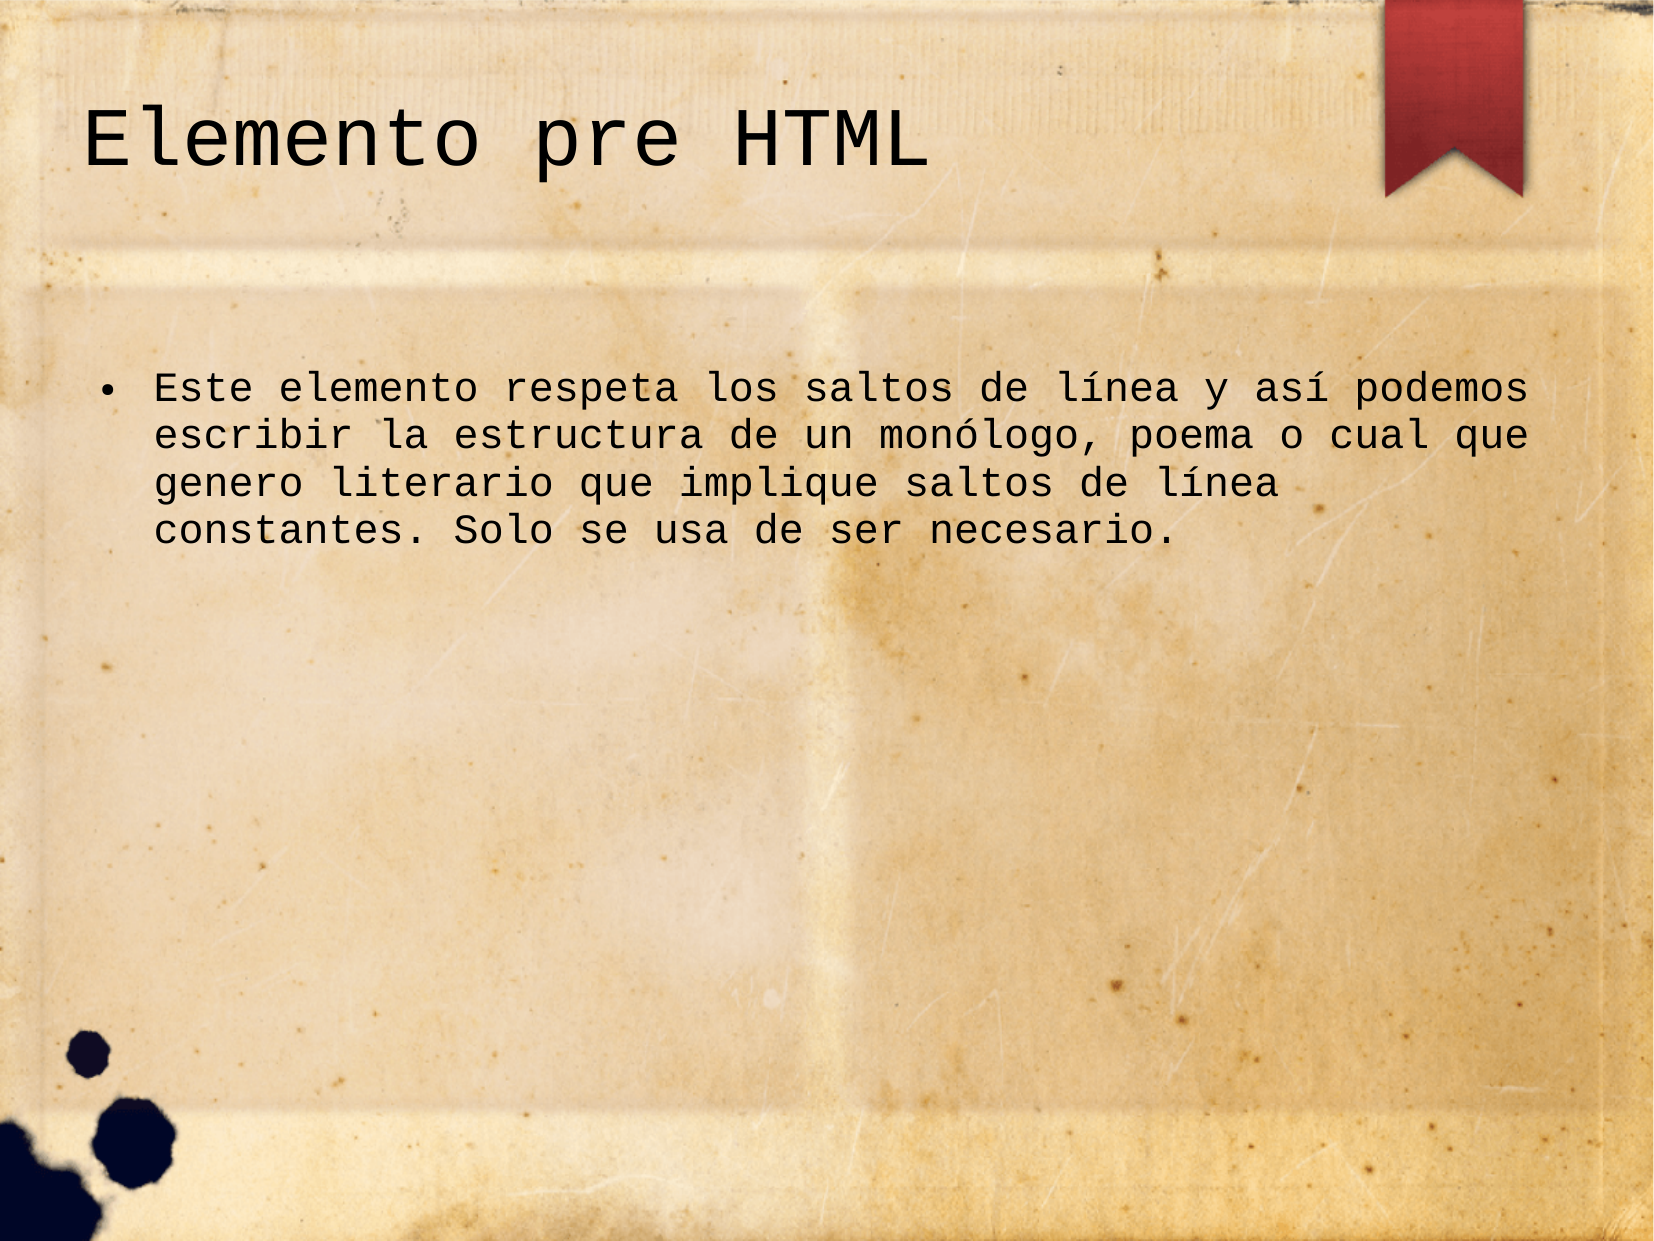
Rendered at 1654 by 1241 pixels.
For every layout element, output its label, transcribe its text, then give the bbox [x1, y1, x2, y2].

list Este elemento respeta los saltos de línea y así podemos escribir la estructura de un monólogo, poema o cual que genero literario que implique saltos de línea constantes. Solo se usa de ser necesario. [82, 290, 1538, 1010]
picture [0, 0, 1654, 1241]
title Elemento pre HTML [82, 49, 1347, 237]
